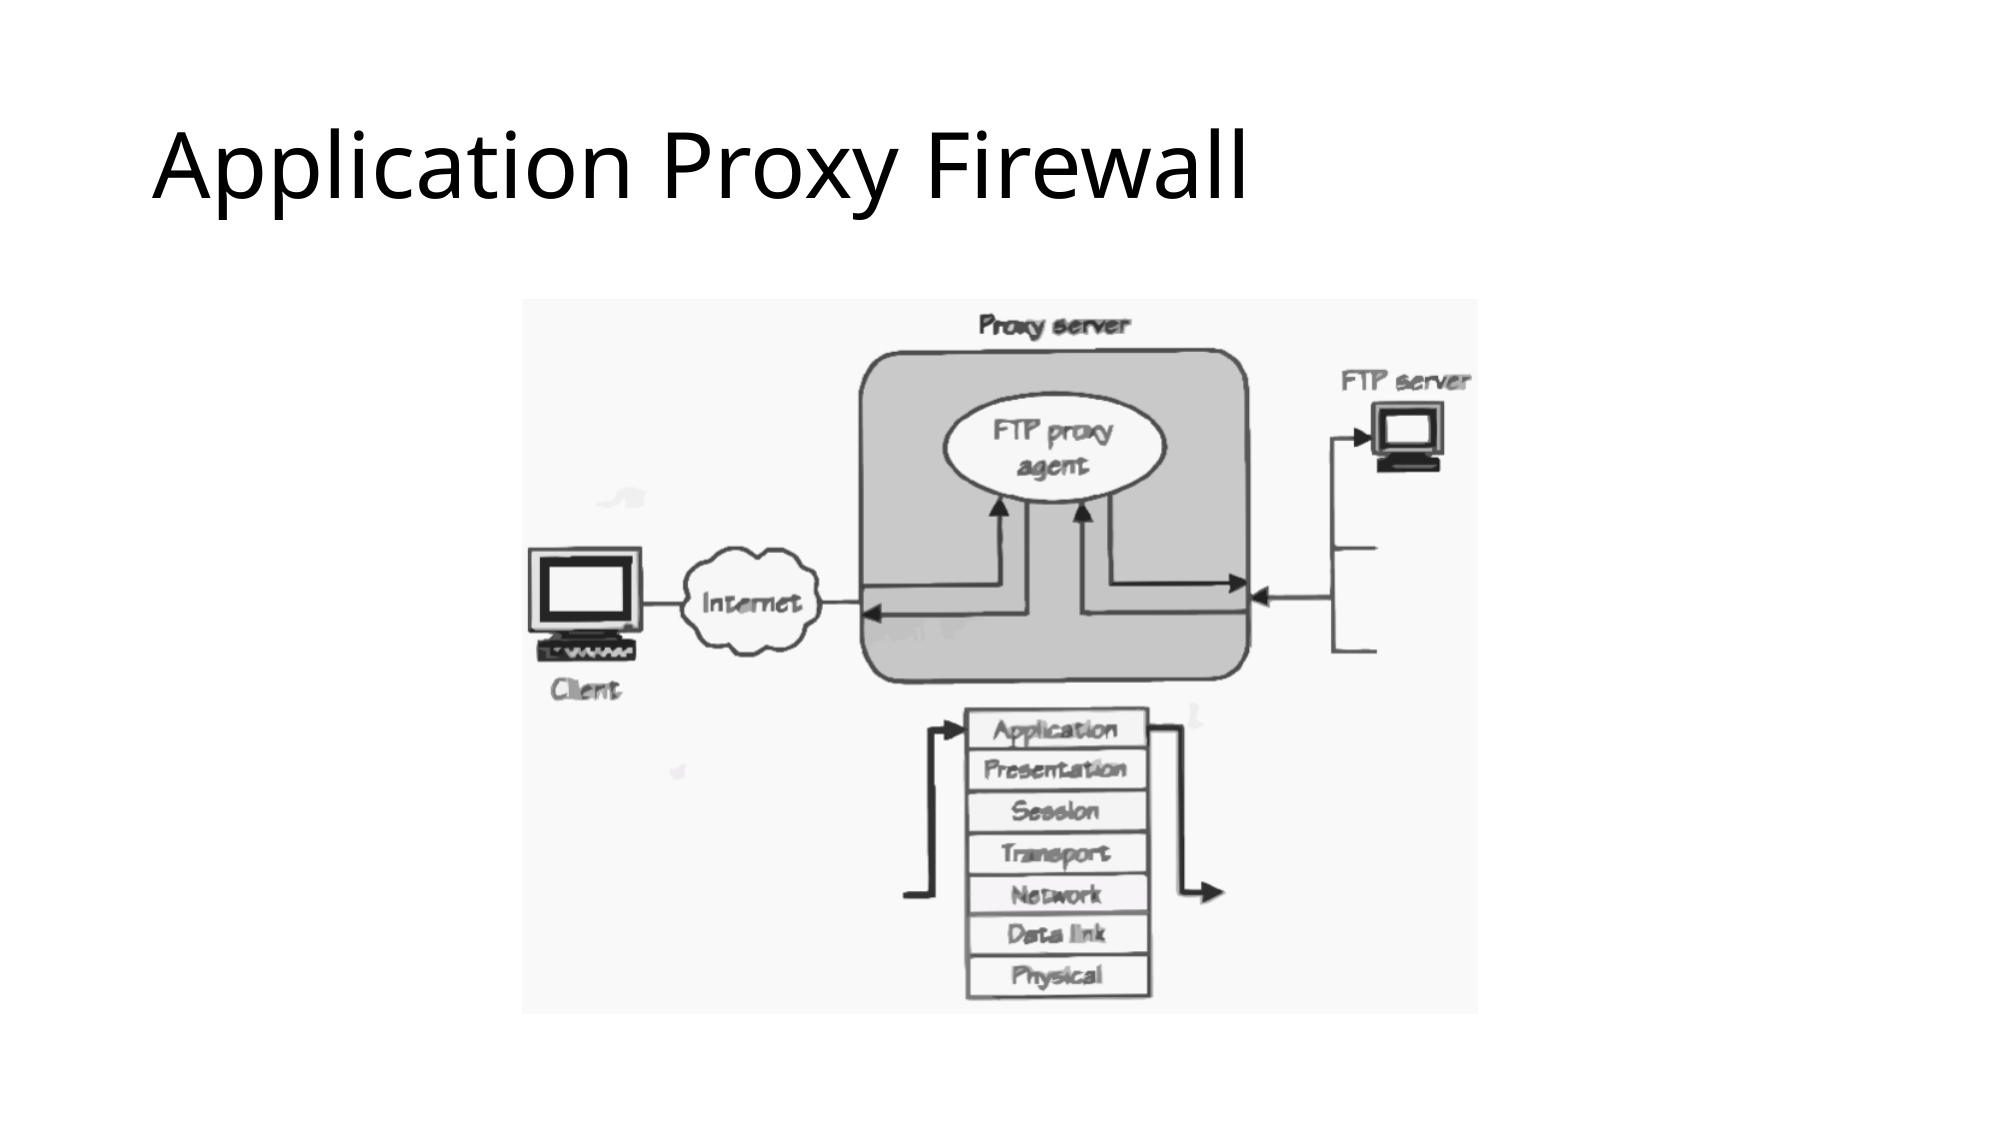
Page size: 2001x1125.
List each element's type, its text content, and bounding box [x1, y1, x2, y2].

title Application Proxy Firewall [137, 59, 1863, 278]
picture [522, 299, 1478, 1014]
